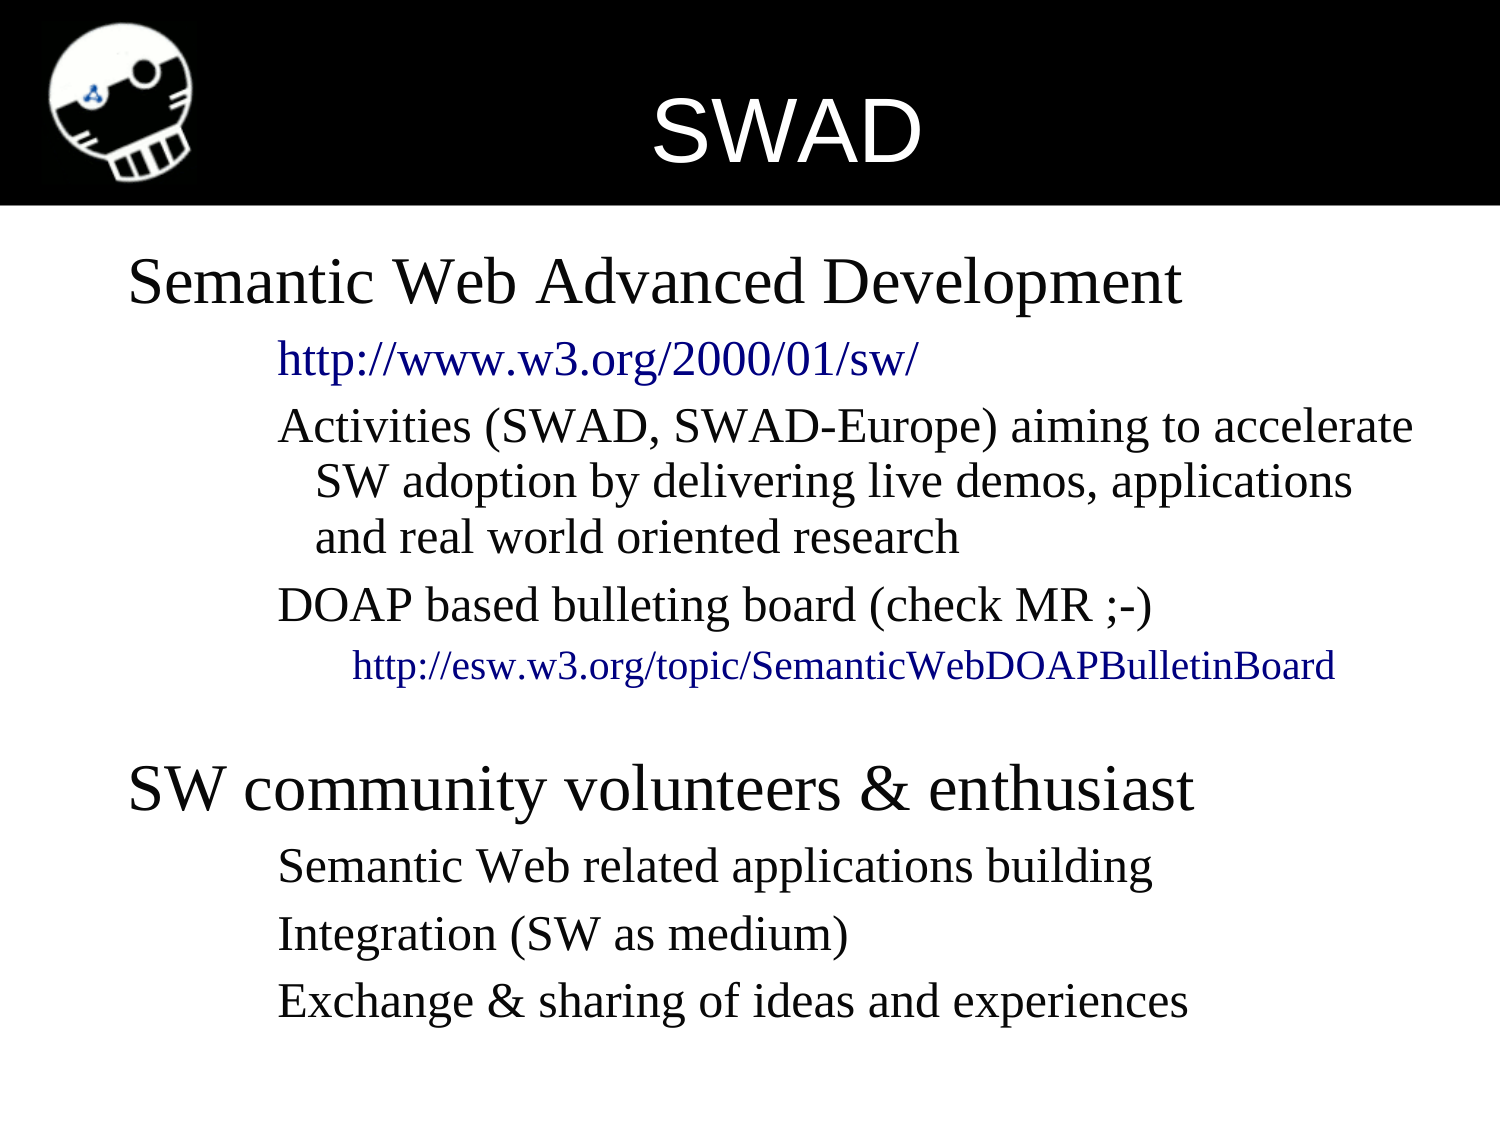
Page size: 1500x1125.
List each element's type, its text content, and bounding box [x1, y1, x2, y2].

title SWAD [150, 6, 1426, 236]
picture [0, 0, 1500, 1125]
list Semantic Web Advanced Development http://www.w3.org/2000/01/sw/ Activities (SWAD, SWAD-Europe) aiming to accelerate SW adoption by delivering live demos, applications and real world oriented research DOAP based bulleting board (check MR ;-) http://esw.w3.org/topic/SemanticWebDOAPBulletinBoard SW community volunteers & enthusiast Semantic Web related applications building Integration (SW as medium) Exchange & sharing of ideas and experiences [112, 236, 1447, 1093]
